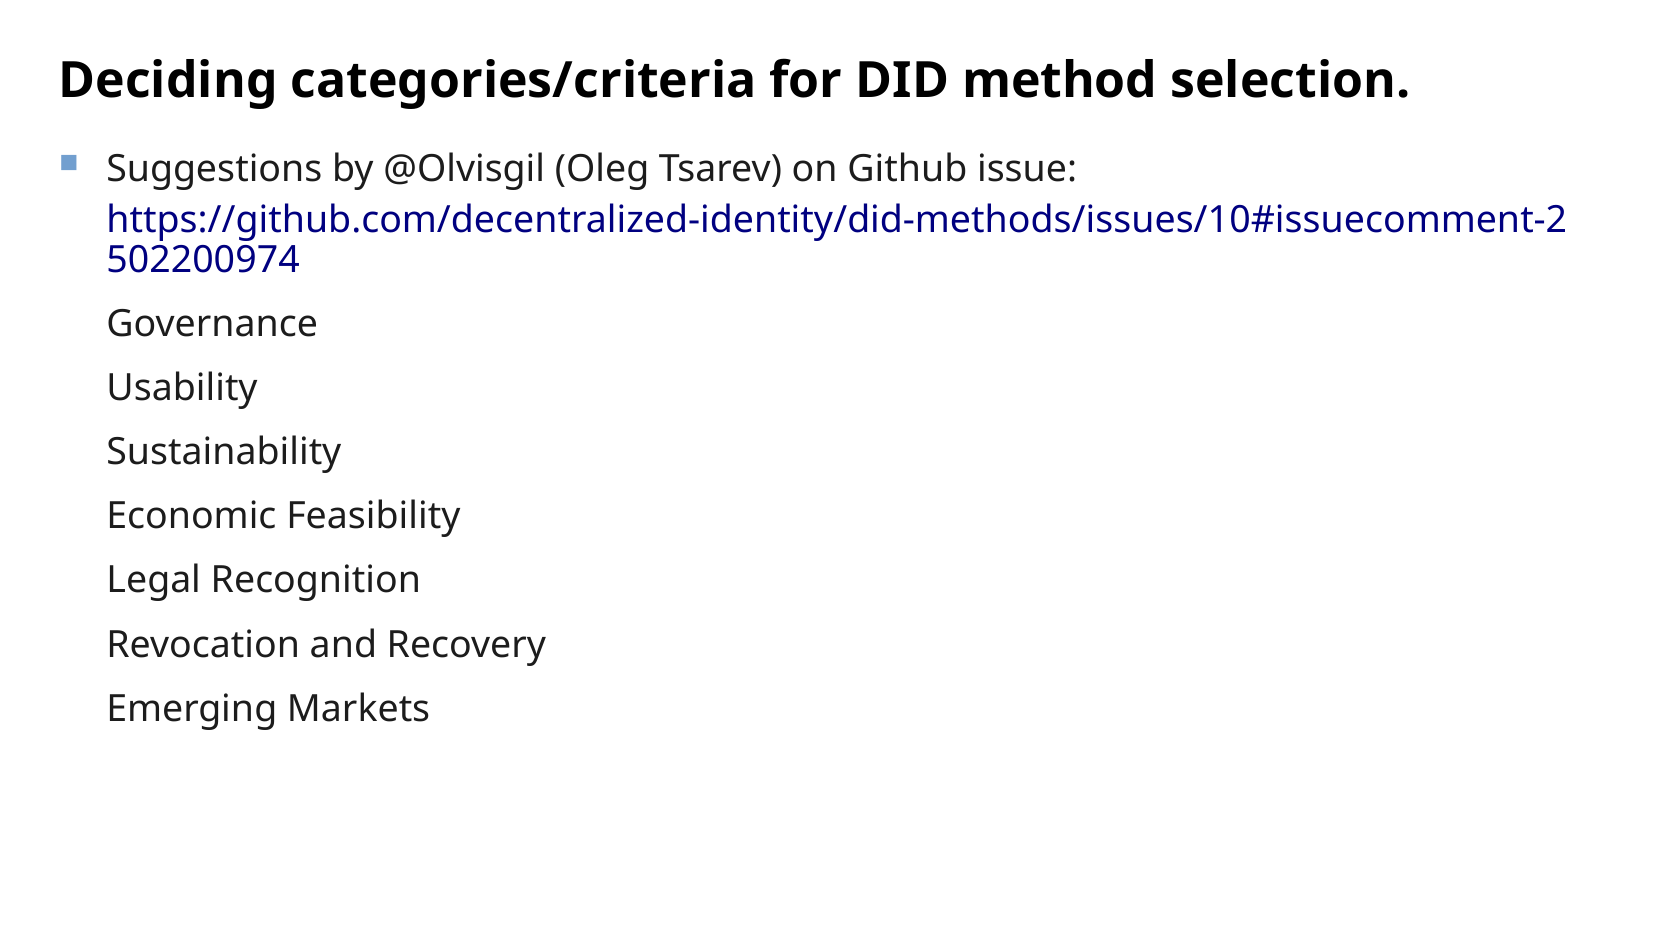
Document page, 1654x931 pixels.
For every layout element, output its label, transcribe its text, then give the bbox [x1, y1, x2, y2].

list Suggestions by @Olvisgil (Oleg Tsarev) on Github issue: https://github.com/decentralized-identity/did-methods/issues/10#issuecomment-2502200974 Governance Usability Sustainability Economic Feasibility Legal Recognition Revocation and Recovery Emerging Markets [59, 141, 1583, 851]
title Deciding categories/criteria for DID method selection. [0, 44, 1595, 178]
